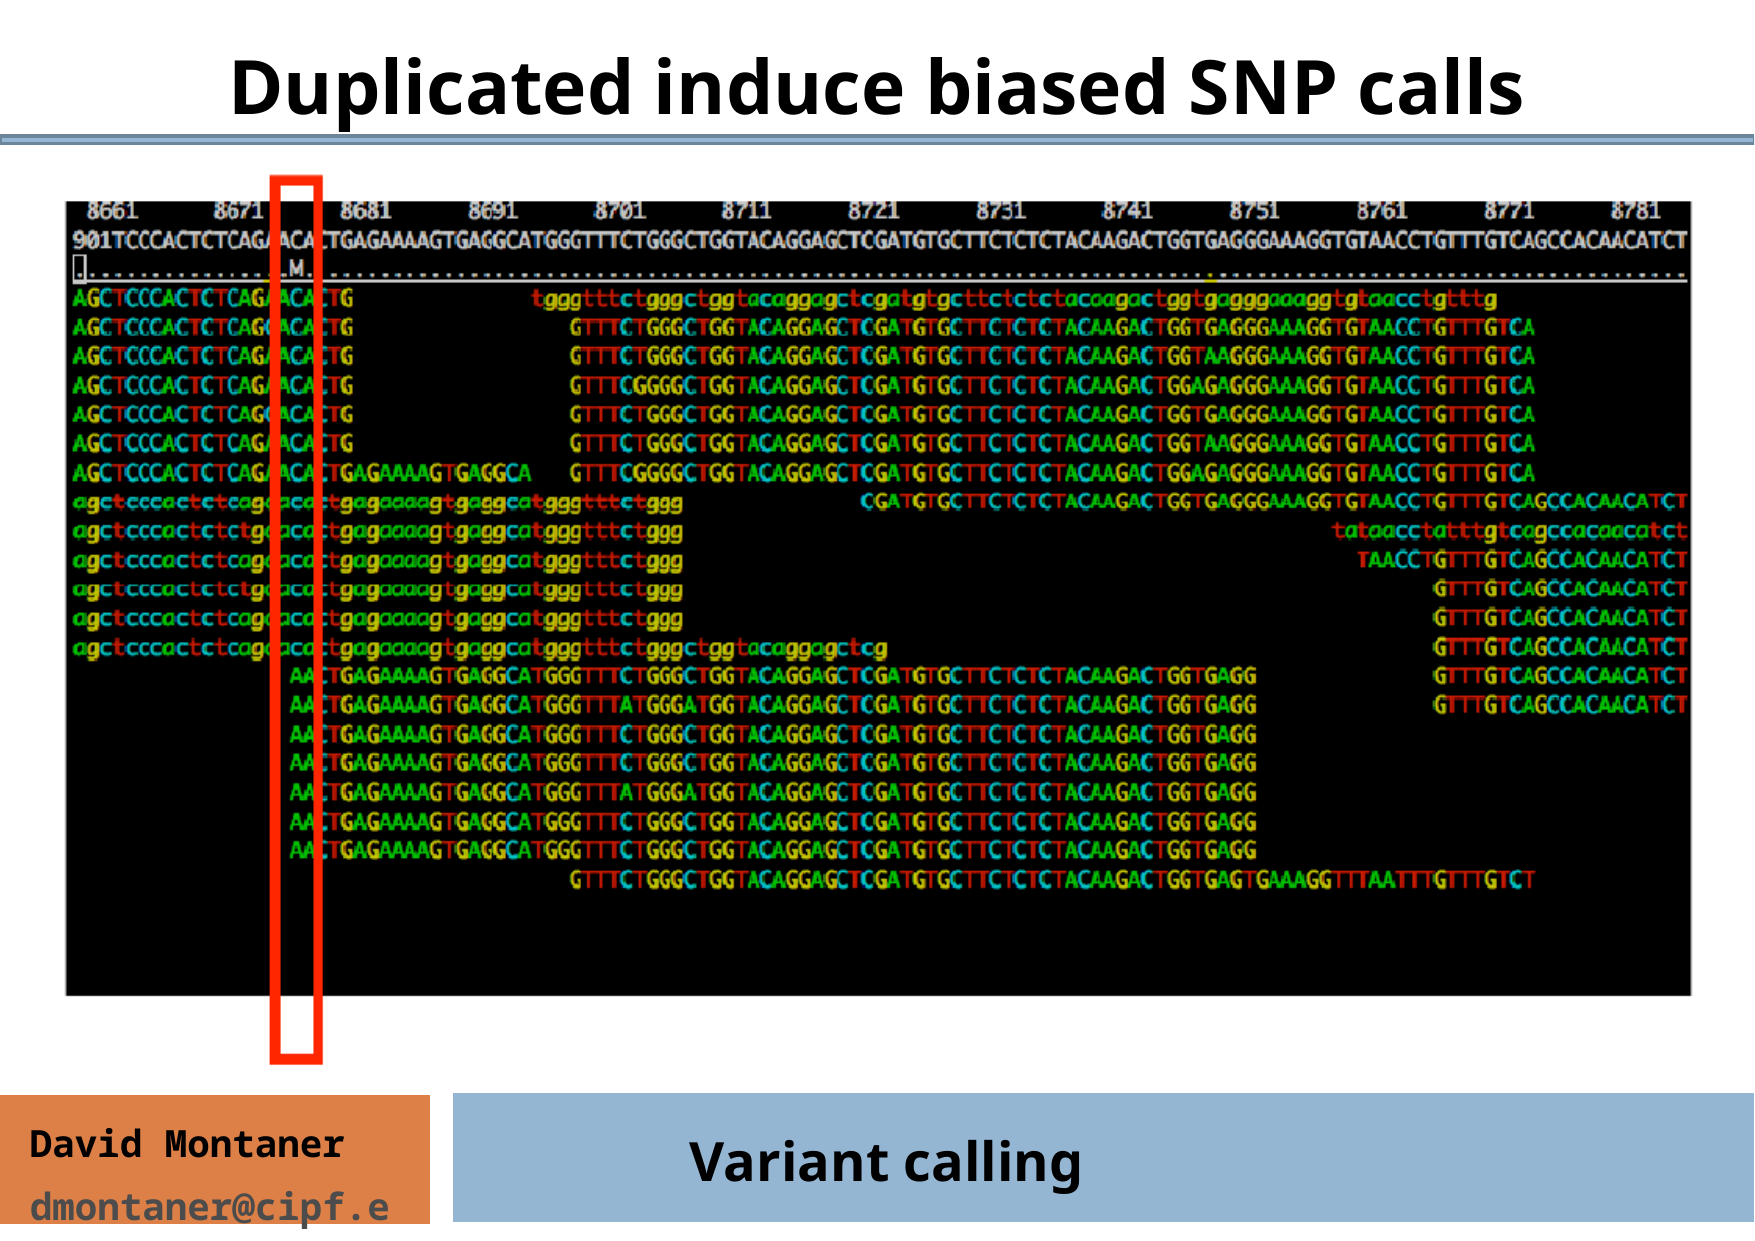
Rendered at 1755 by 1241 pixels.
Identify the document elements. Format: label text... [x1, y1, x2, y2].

text_box Variant calling [675, 1116, 1726, 1194]
text_box [0, 136, 1754, 144]
text_box David Montaner dmontaner@cipf.es [15, 1110, 406, 1213]
text_box Duplicated induce biased SNP calls [67, 27, 1688, 129]
picture [48, 164, 1708, 1076]
